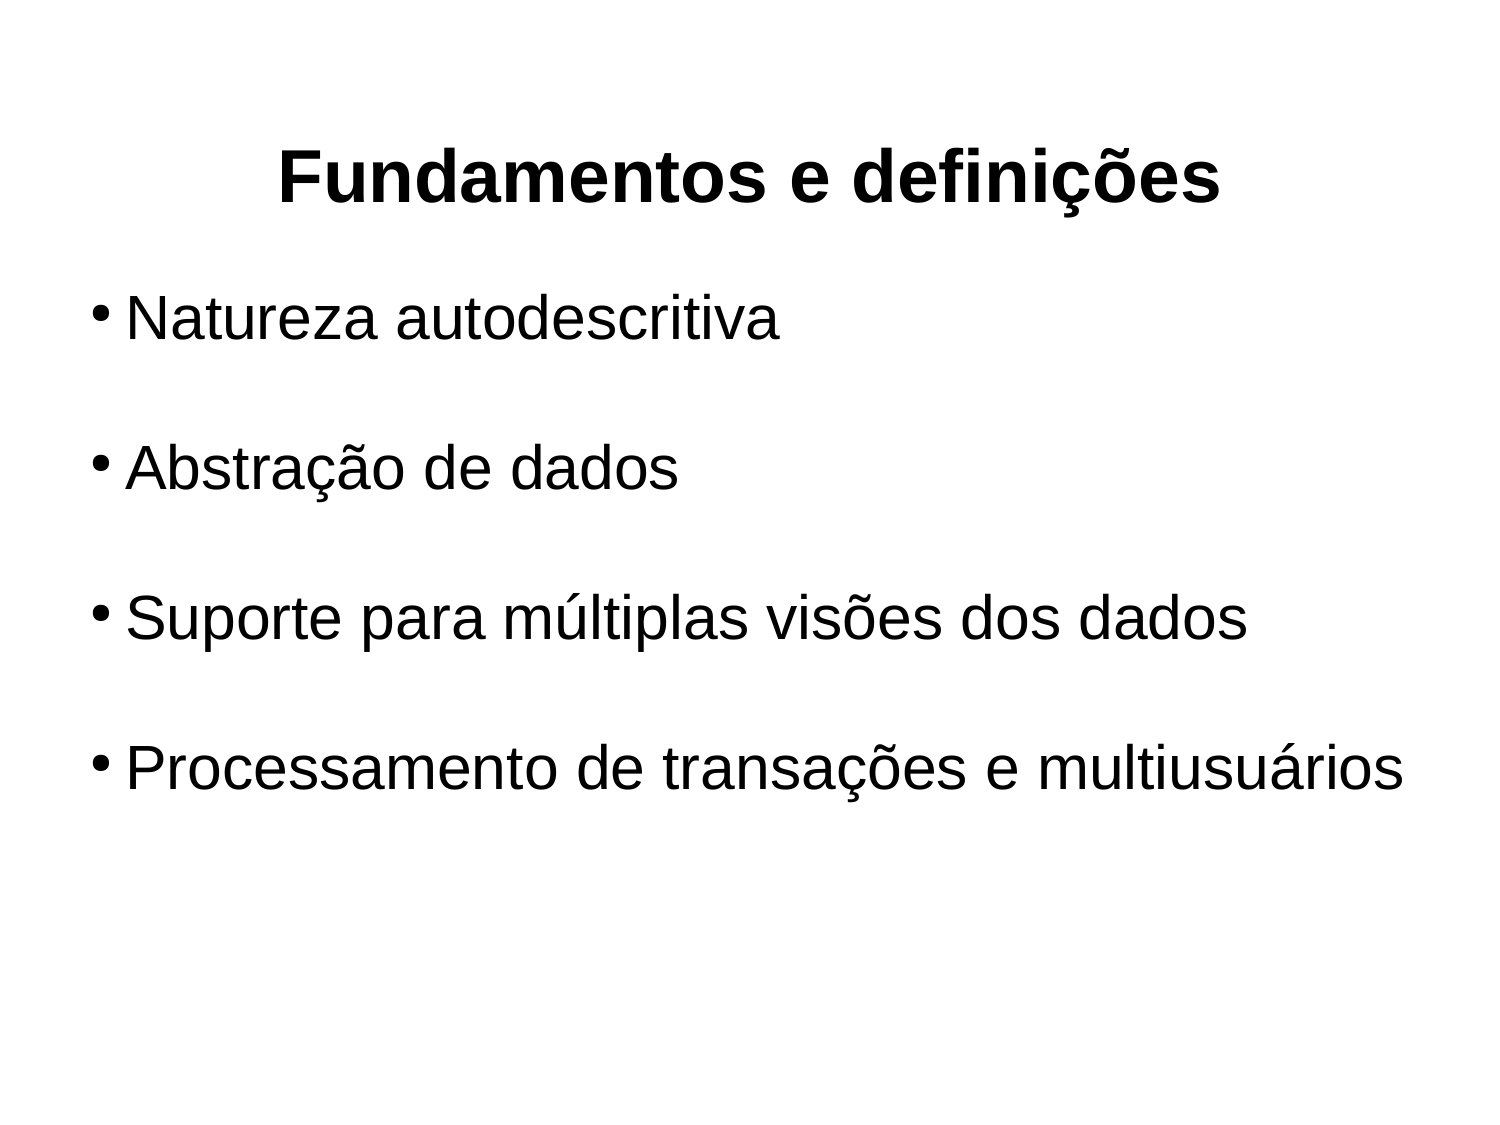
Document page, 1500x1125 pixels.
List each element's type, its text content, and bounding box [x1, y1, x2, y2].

text_box Fundamentos e definições [75, 45, 1425, 233]
text_box Natureza autodescritiva Abstração de dados Suporte para múltiplas visões dos dados Processamento de transações e multiusuários [75, 262, 1425, 1078]
